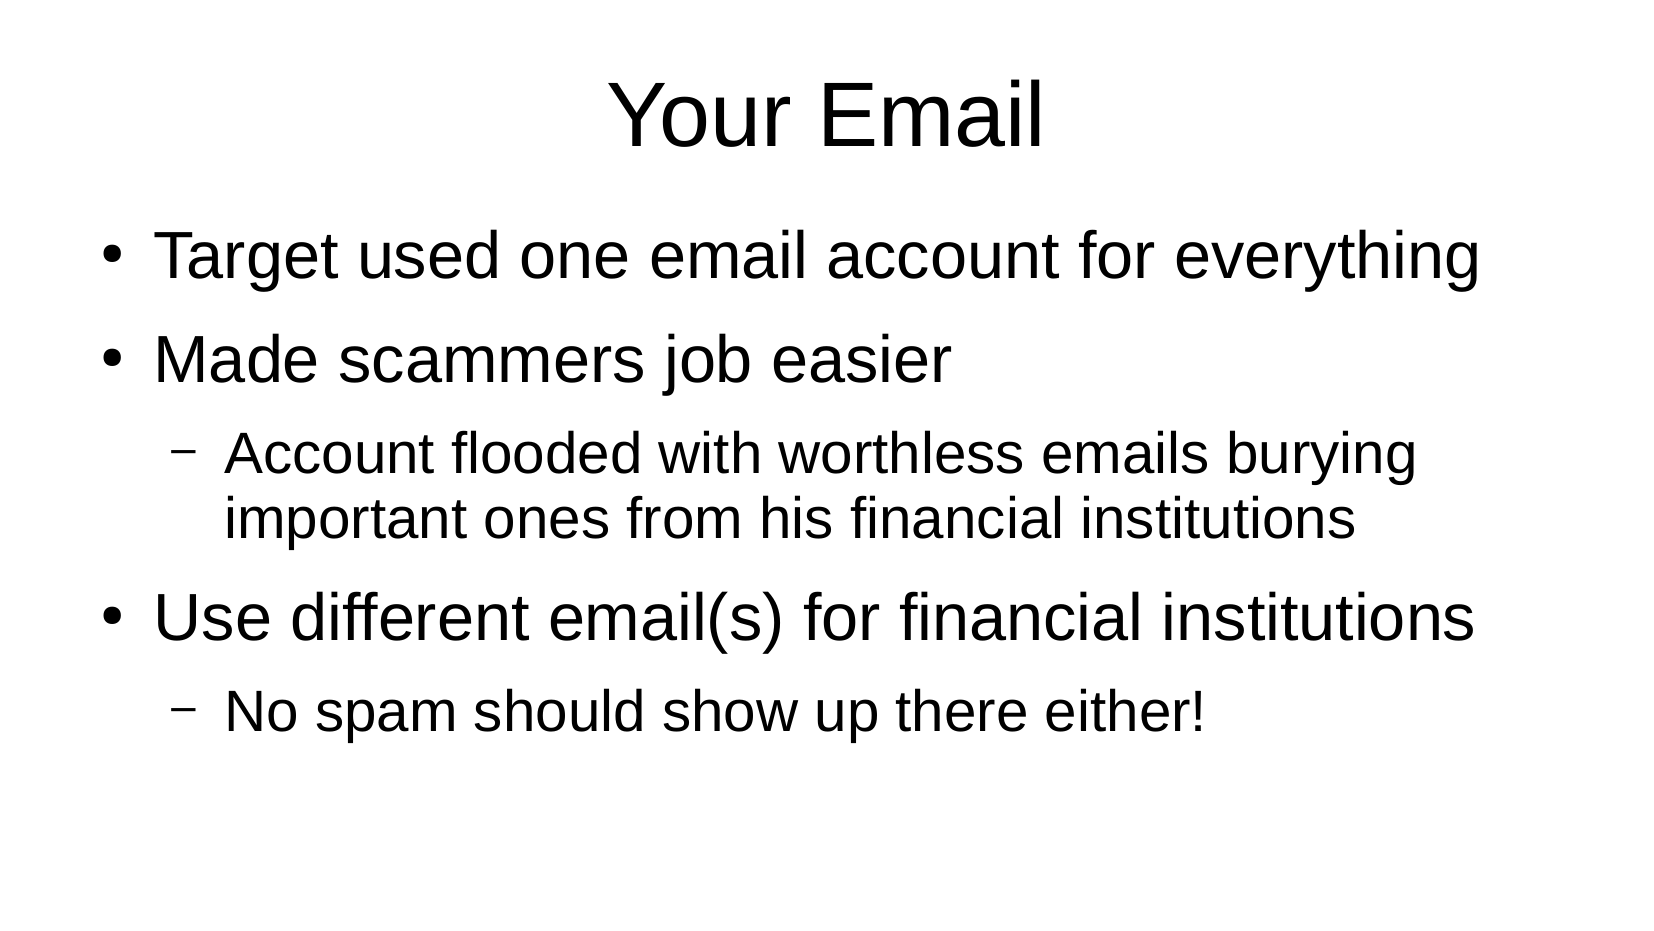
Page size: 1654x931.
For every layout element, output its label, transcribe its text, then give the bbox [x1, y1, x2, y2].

title Your Email [82, 37, 1571, 193]
list Target used one email account for everything Made scammers job easier Account flooded with worthless emails burying important ones from his financial institutions Use different email(s) for financial institutions No spam should show up there either! [82, 217, 1571, 758]
